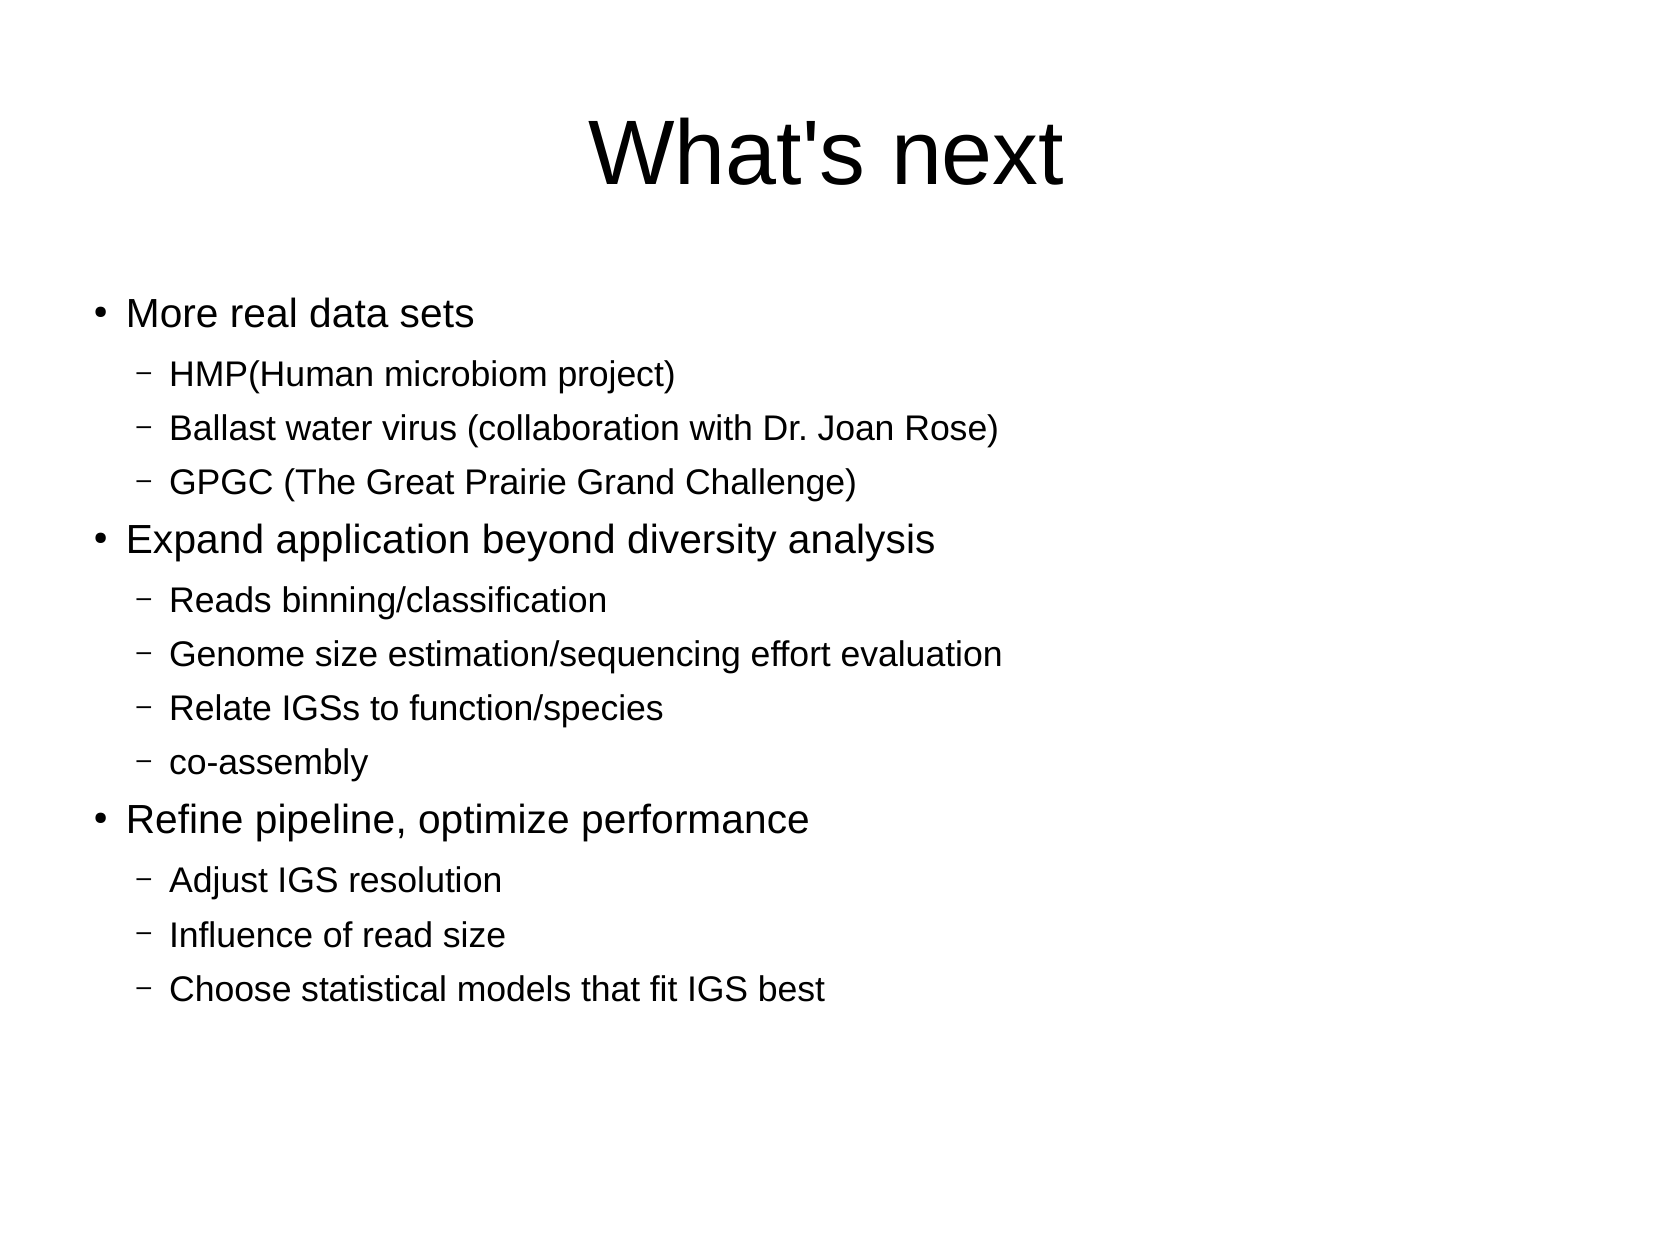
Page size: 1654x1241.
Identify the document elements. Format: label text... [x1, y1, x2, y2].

title What's next [82, 49, 1571, 257]
list More real data sets HMP(Human microbiom project) Ballast water virus (collaboration with Dr. Joan Rose) GPGC (The Great Prairie Grand Challenge) Expand application beyond diversity analysis Reads binning/classification Genome size estimation/sequencing effort evaluation Relate IGSs to function/species co-assembly Refine pipeline, optimize performance Adjust IGS resolution Influence of read size Choose statistical models that fit IGS best [82, 290, 1571, 1010]
